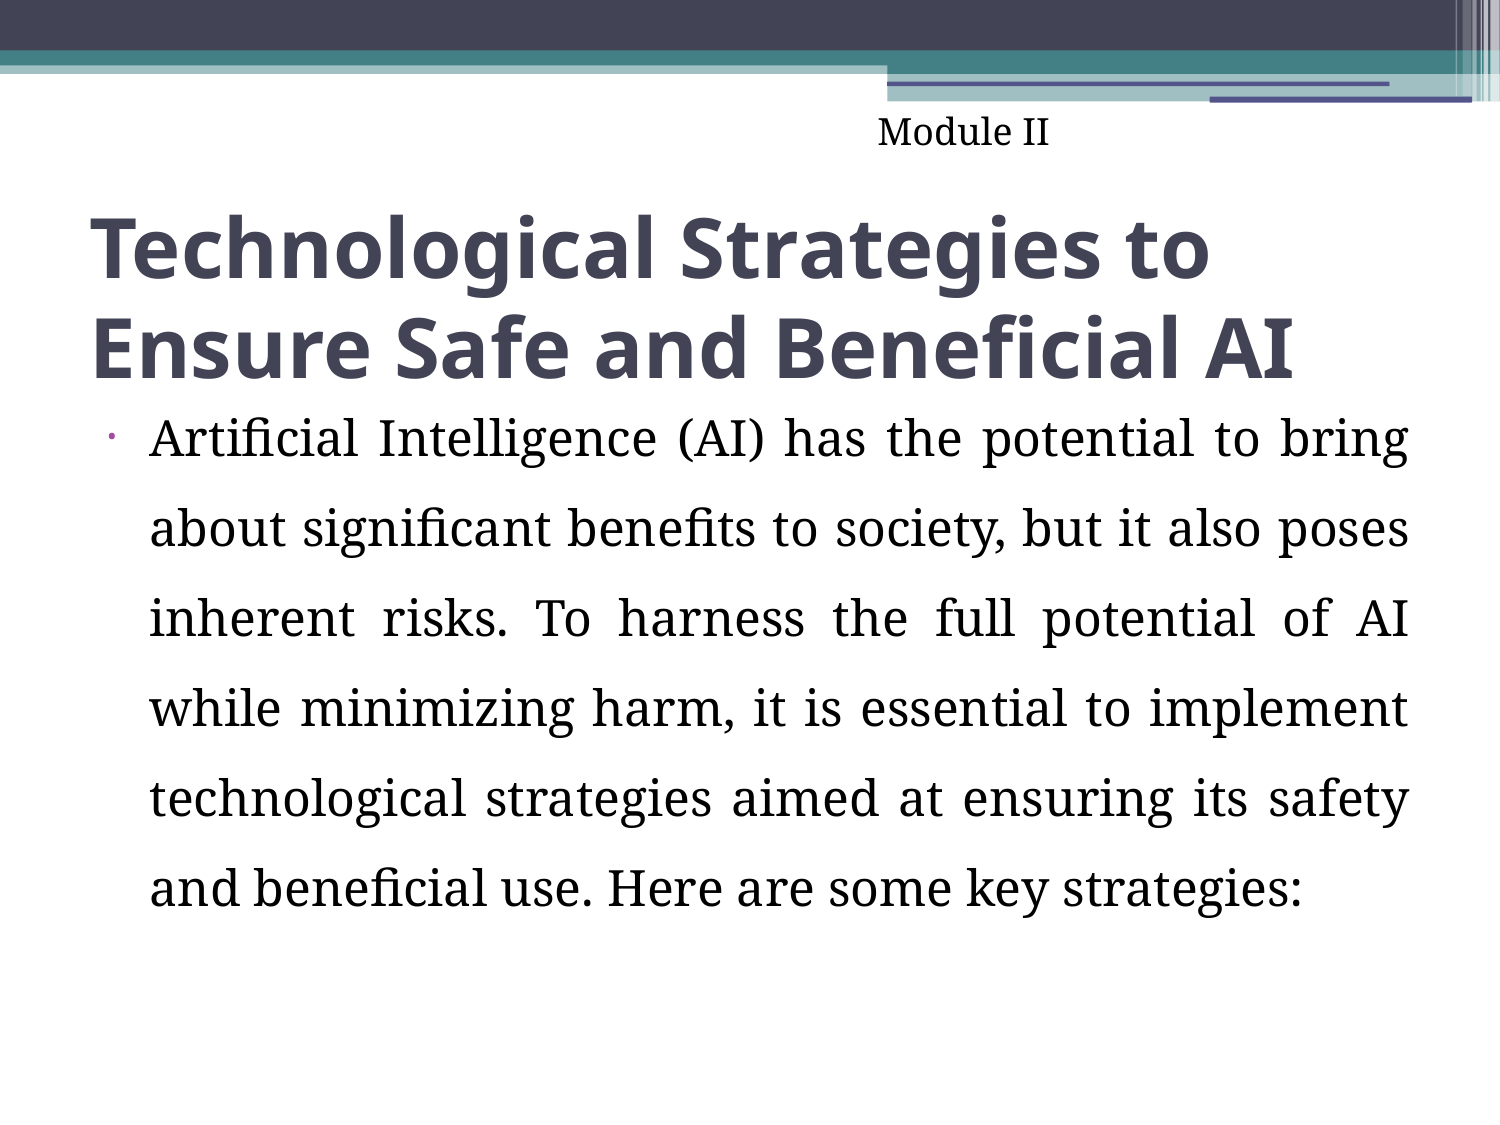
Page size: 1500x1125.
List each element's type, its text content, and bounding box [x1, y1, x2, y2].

footer Module II [862, 100, 1080, 176]
title Technological Strategies to Ensure Safe and Beneficial AI [75, 187, 1425, 363]
list Artificial Intelligence (AI) has the potential to bring about significant benefits to society, but it also poses inherent risks. To harness the full potential of AI while minimizing harm, it is essential to implement technological strategies aimed at ensuring its safety and beneficial use. Here are some key strategies: [75, 368, 1425, 1079]
